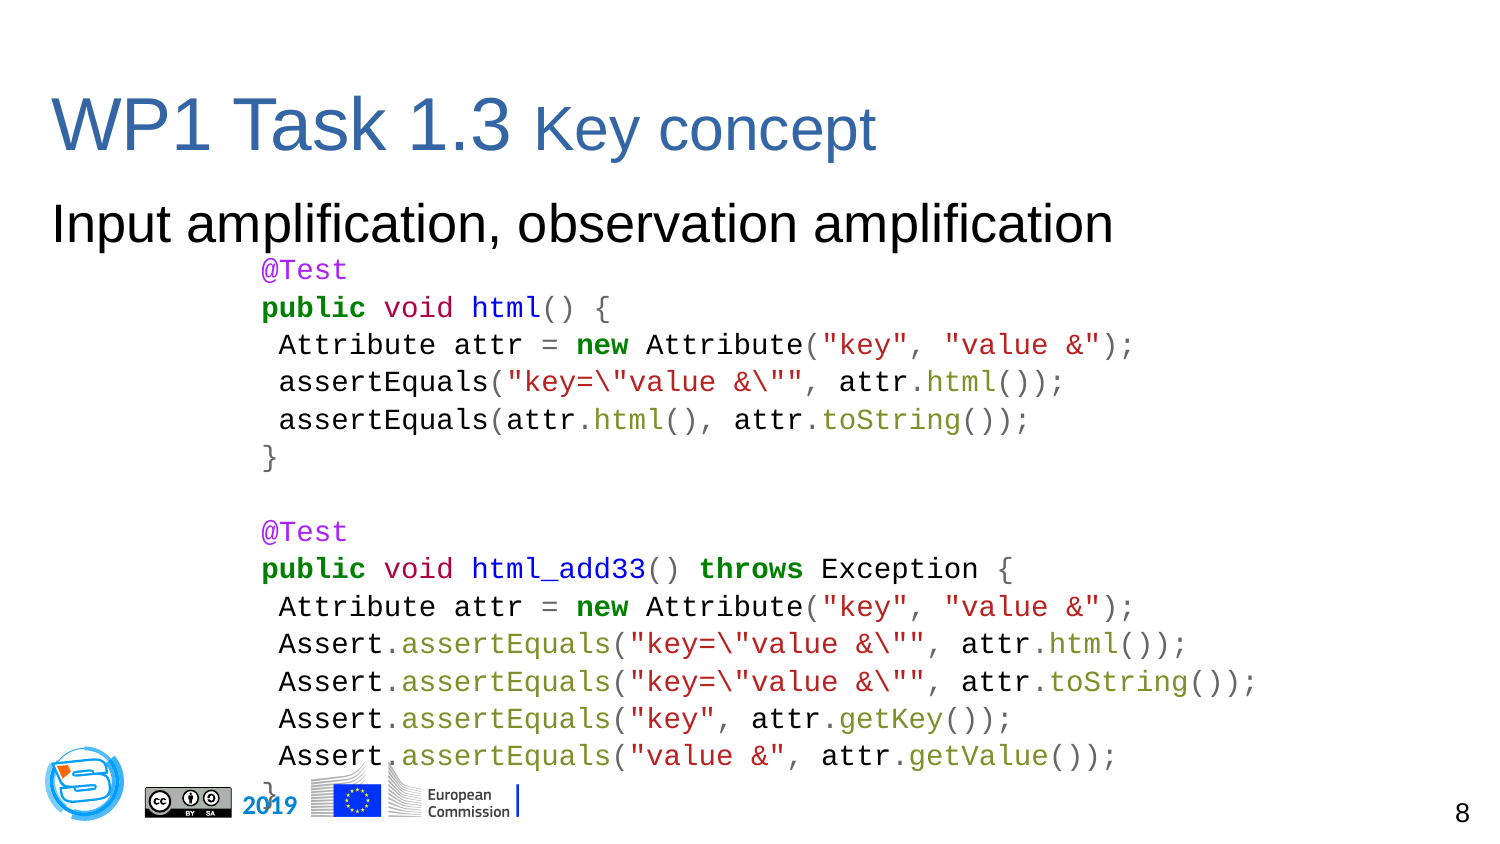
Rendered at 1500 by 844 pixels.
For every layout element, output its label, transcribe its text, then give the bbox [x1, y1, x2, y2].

slide_number <number> [1395, 779, 1486, 844]
text_box @Test public void html() { Attribute attr = new Attribute("key", "value &"); assertEquals("key=\"value &\"", attr.html()); assertEquals(attr.html(), attr.toString()); } @Test public void html_add33() throws Exception { Attribute attr = new Attribute("key", "value &"); Assert.assertEquals("key=\"value &\"", attr.html()); Assert.assertEquals("key=\"value &\"", attr.toString()); Assert.assertEquals("key", attr.getKey()); Assert.assertEquals("value &", attr.getValue()); } [250, 242, 1373, 812]
title WP1 Task 1.3 Key concept [51, 72, 1449, 167]
picture [311, 812, 519, 817]
list Input amplification, observation amplification [51, 188, 1449, 261]
